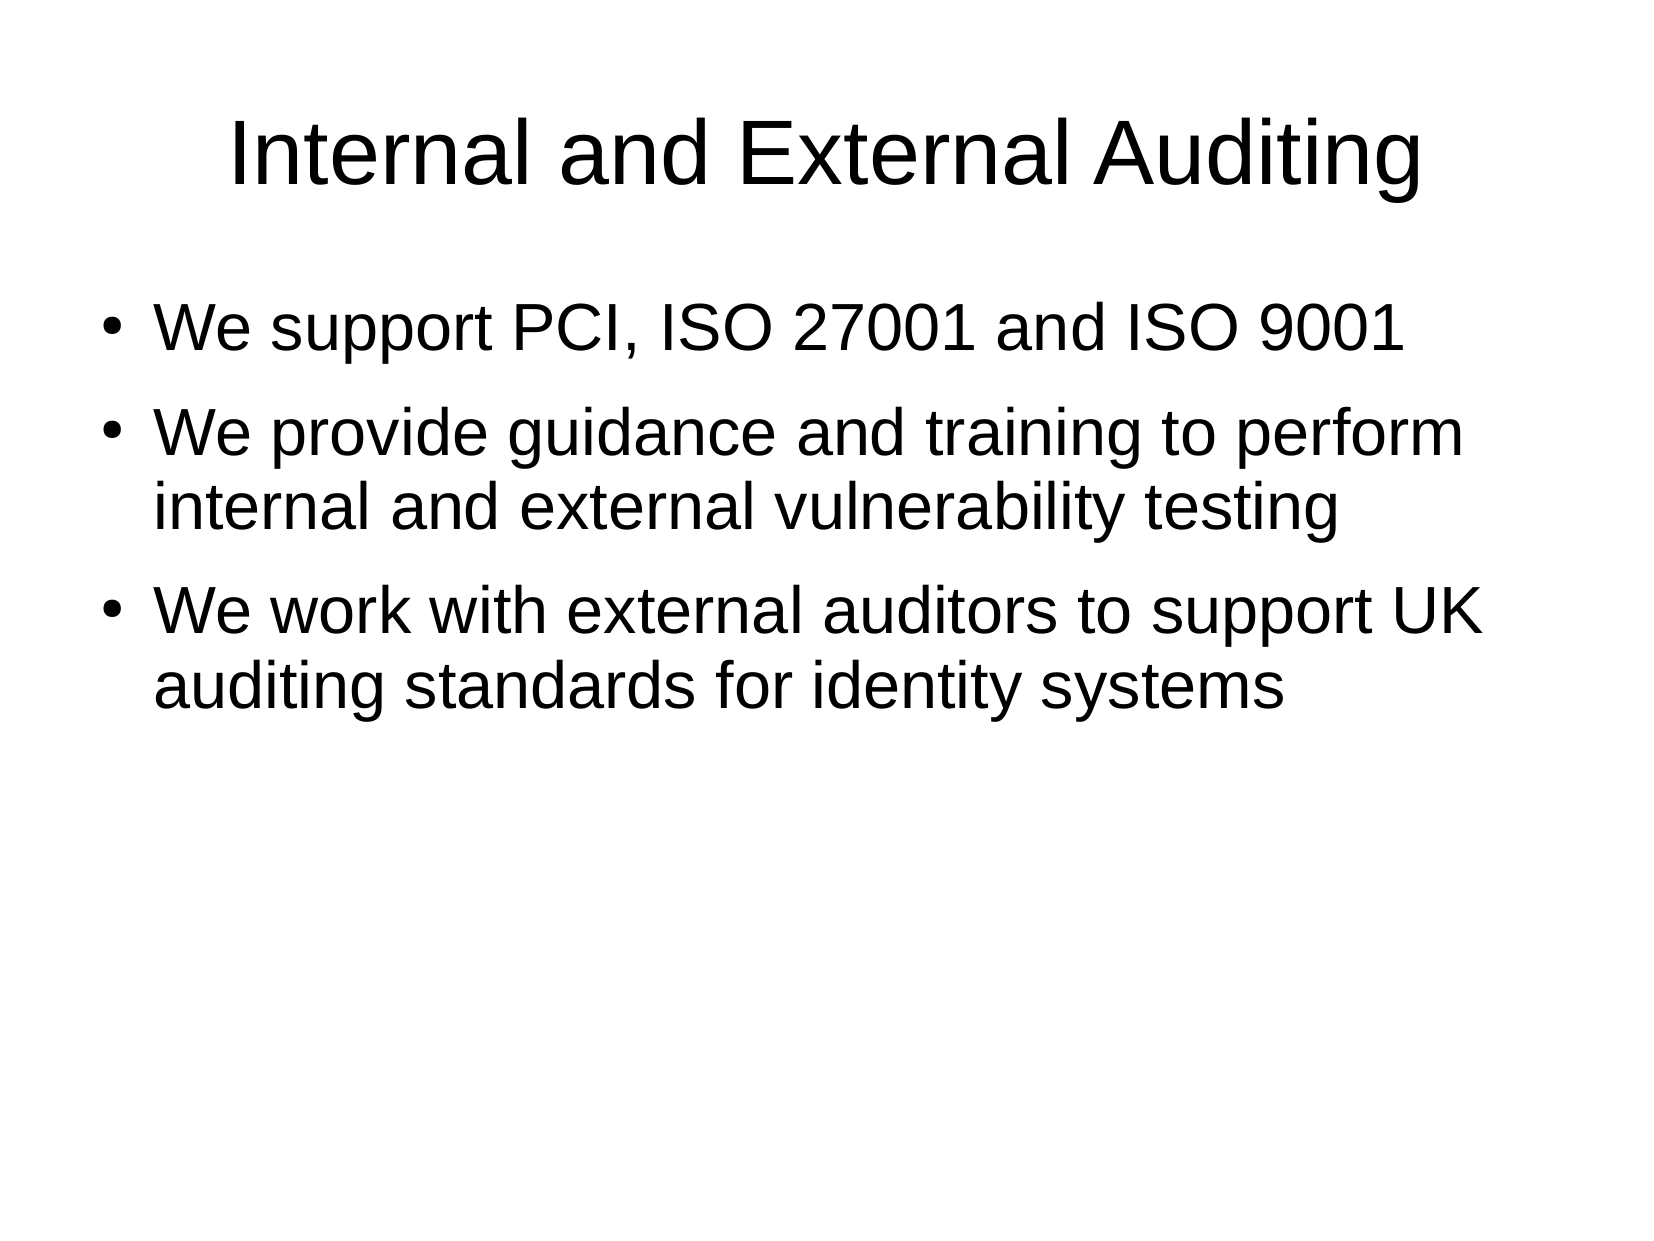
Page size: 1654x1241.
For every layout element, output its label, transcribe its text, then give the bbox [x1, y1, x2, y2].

title Internal and External Auditing [82, 49, 1571, 257]
list We support PCI, ISO 27001 and ISO 9001 We provide guidance and training to perform internal and external vulnerability testing We work with external auditors to support UK auditing standards for identity systems [82, 290, 1571, 1010]
